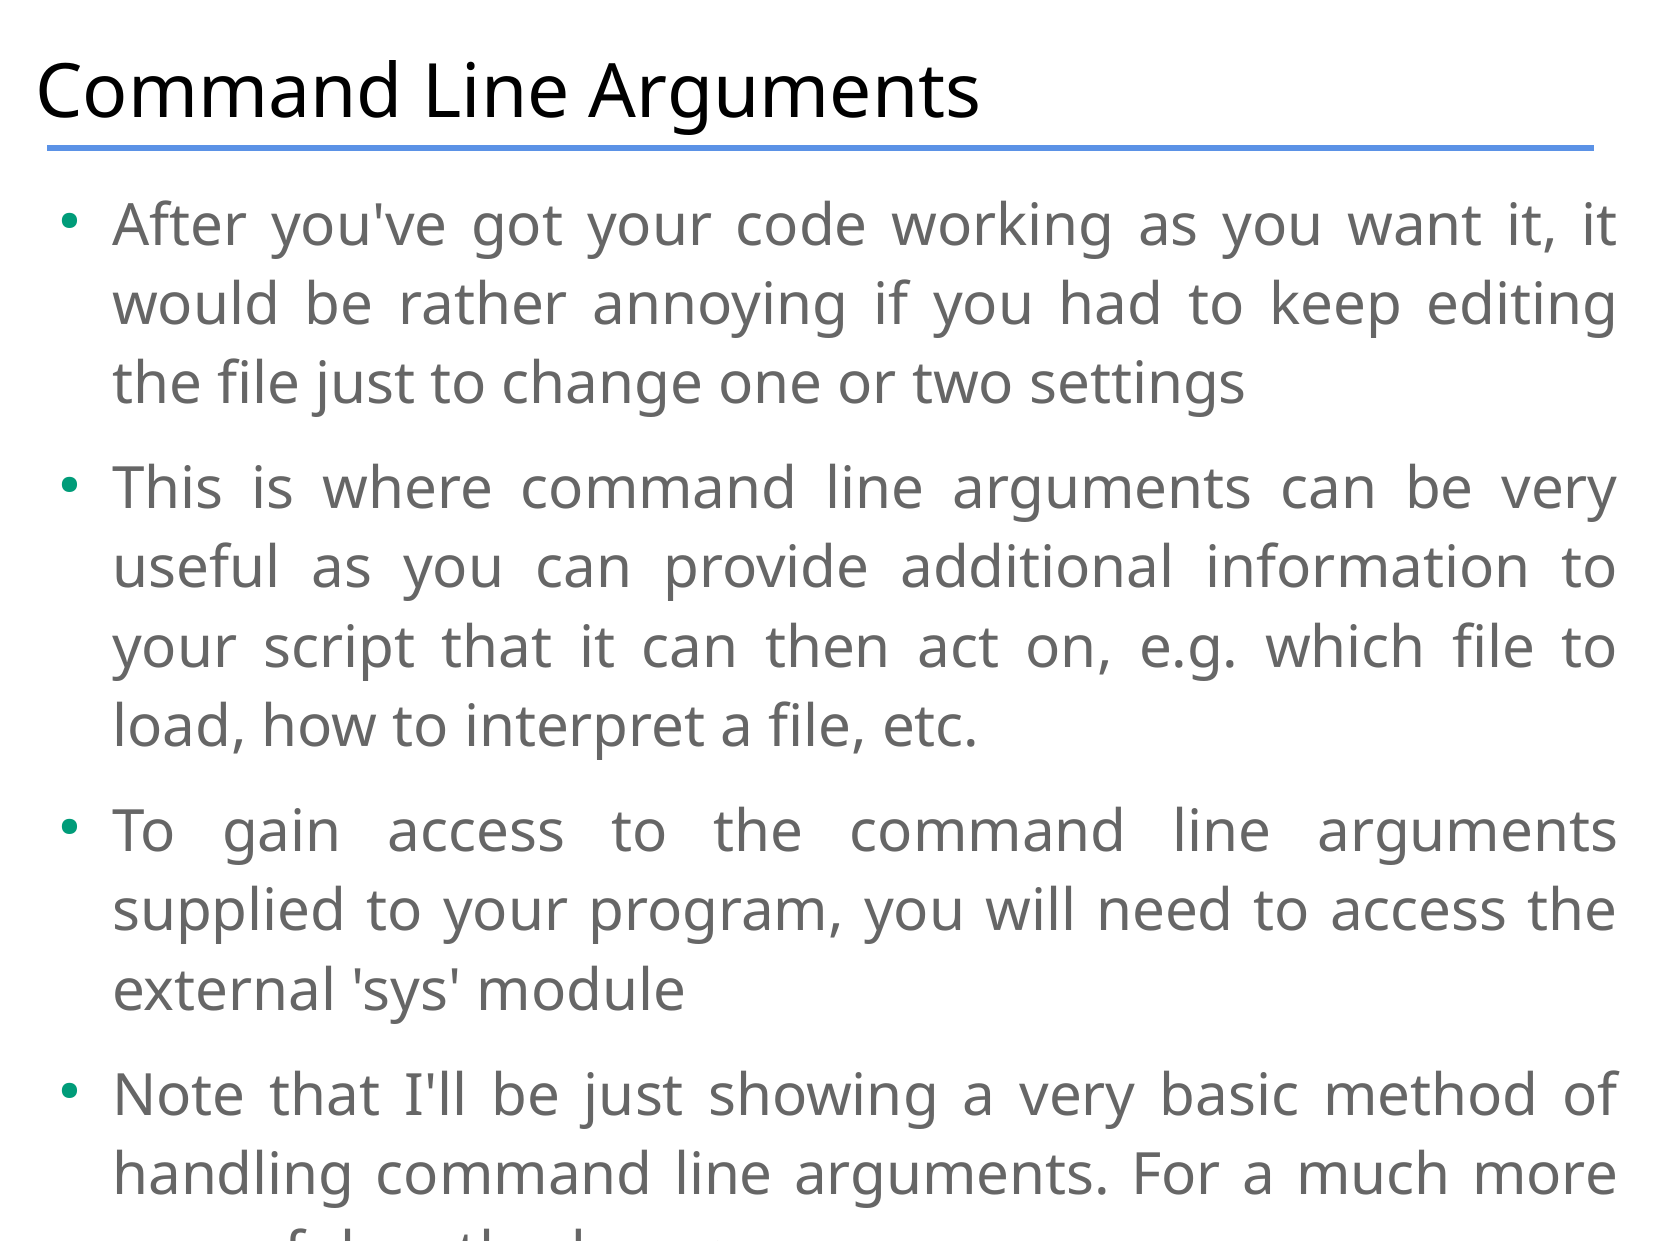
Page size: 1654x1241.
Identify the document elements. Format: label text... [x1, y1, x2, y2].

list After you've got your code working as you want it, it would be rather annoying if you had to keep editing the file just to change one or two settings This is where command line arguments can be very useful as you can provide additional information to your script that it can then act on, e.g. which file to load, how to interpret a file, etc. To gain access to the command line arguments supplied to your program, you will need to access the external 'sys' module Note that I'll be just showing a very basic method of handling command line arguments. For a much more powerful method, see: https://docs.python.org/2.7/library/argparse.html [41, 183, 1619, 1241]
title Command Line Arguments [35, 29, 1217, 148]
